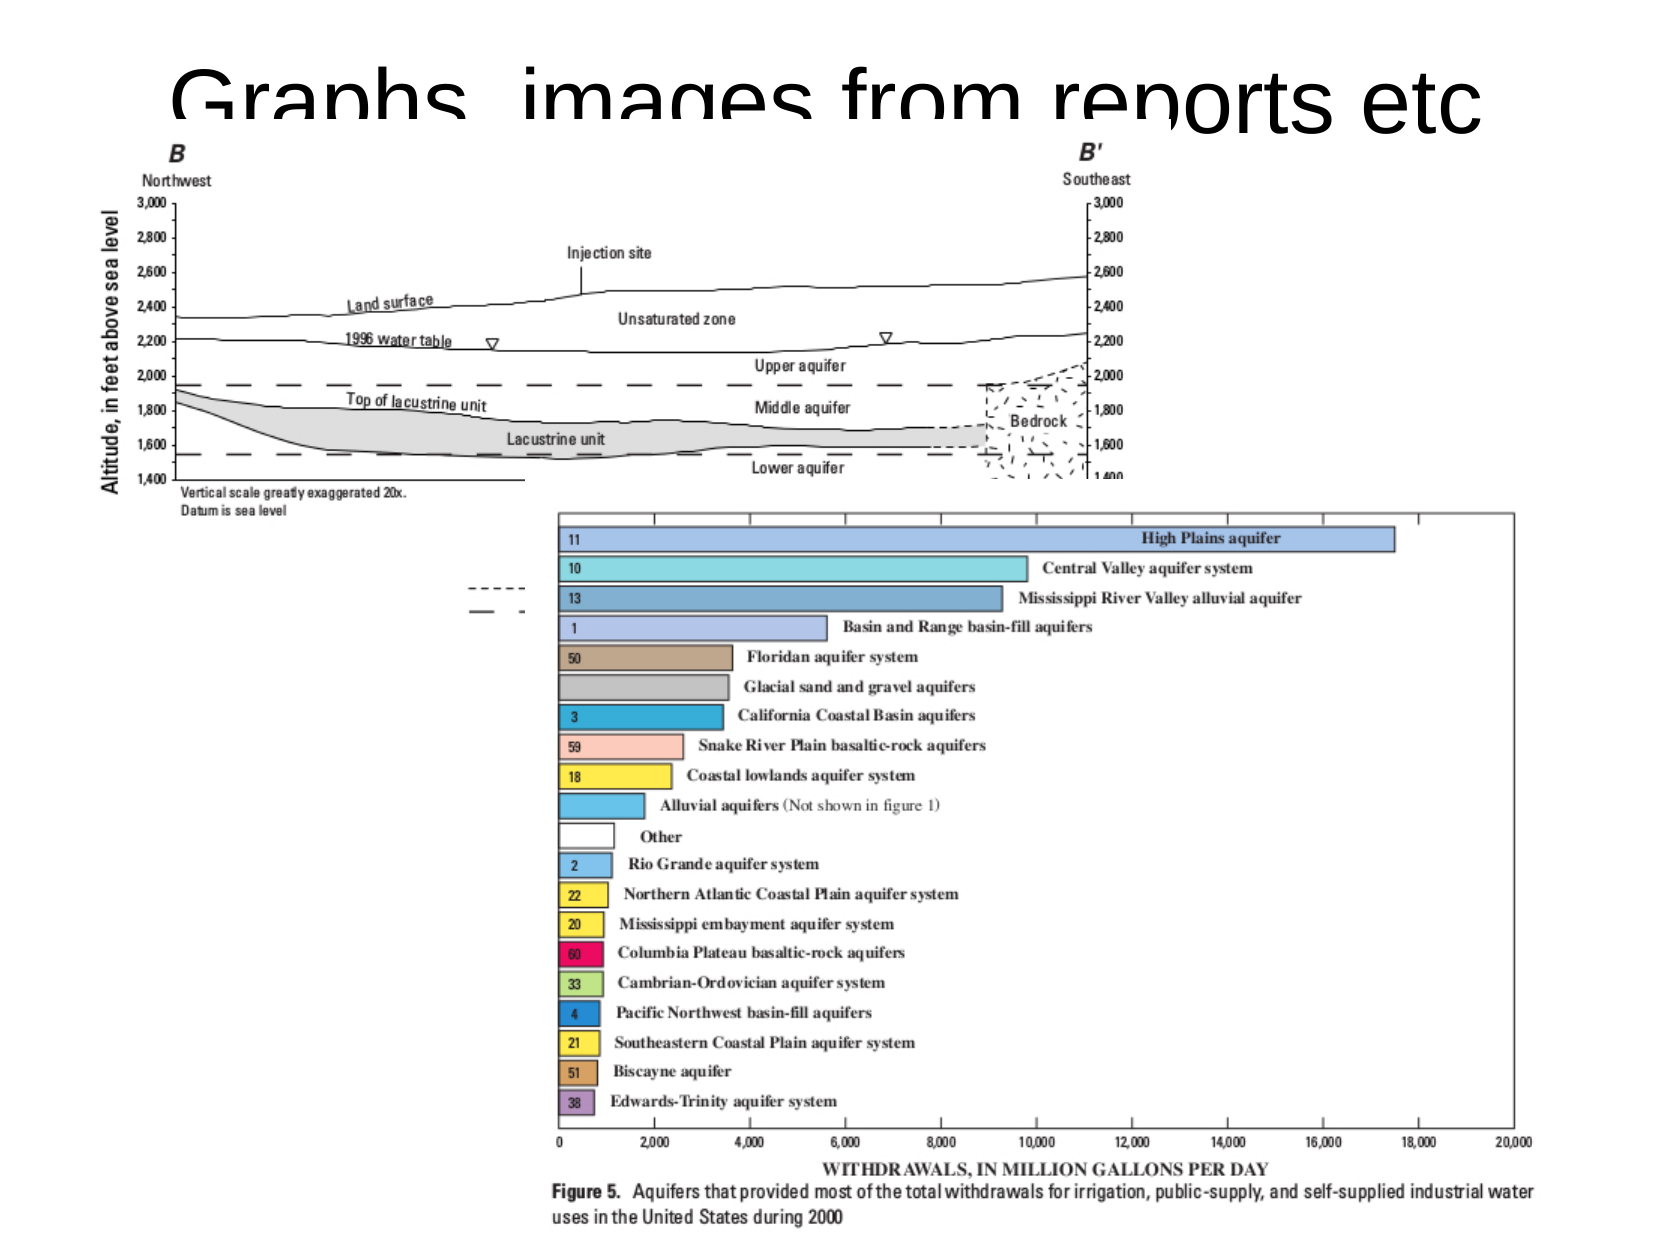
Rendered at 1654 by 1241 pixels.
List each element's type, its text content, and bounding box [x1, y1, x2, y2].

title Graphs, images from reports etc [82, 49, 1571, 257]
picture [67, 119, 1559, 1241]
